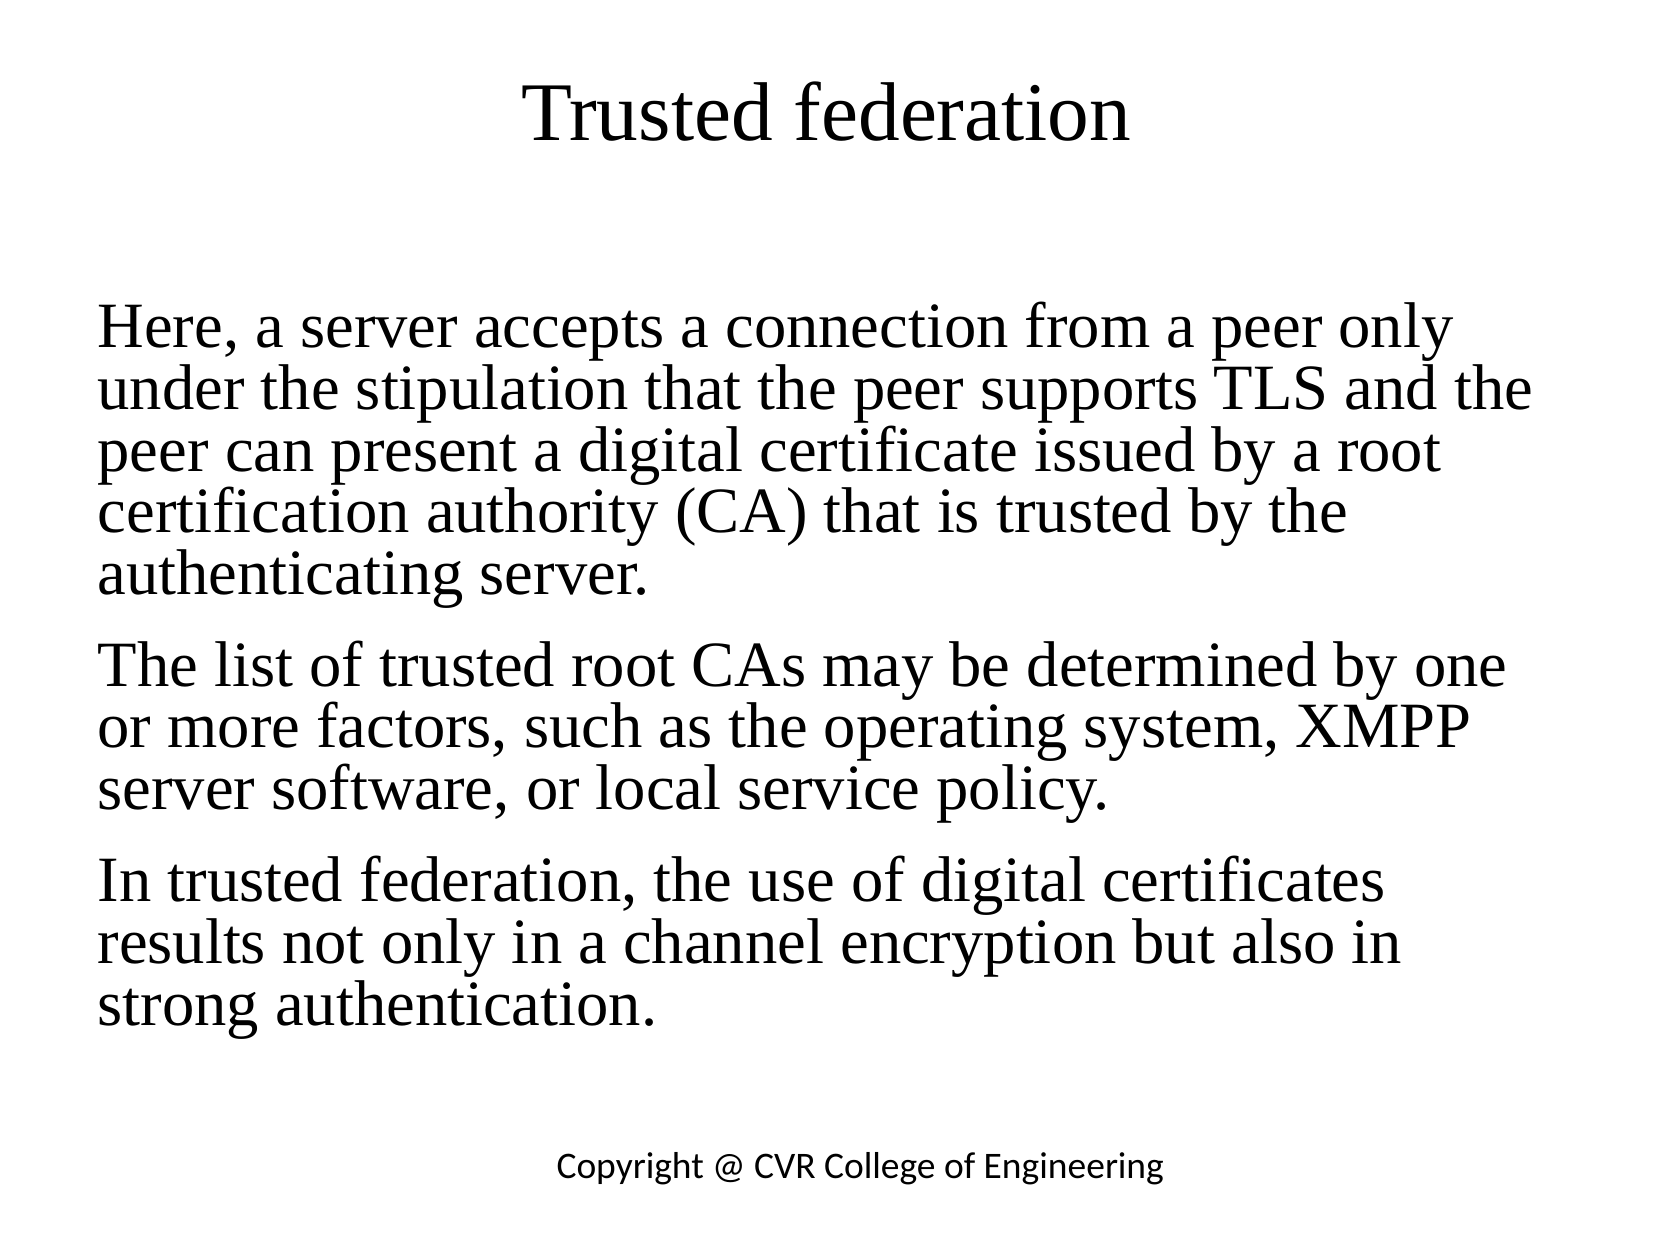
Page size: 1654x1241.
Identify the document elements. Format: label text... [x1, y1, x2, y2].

title Trusted federation [82, 49, 1571, 257]
list Here, a server accepts a connection from a peer only under the stipulation that the peer supports TLS and the peer can present a digital certificate issued by a root certification authority (CA) that is trusted by the authenticating server. The list of trusted root CAs may be determined by one or more factors, such as the operating system, XMPP server software, or local service policy. In trusted federation, the use of digital certificates results not only in a channel encryption but also in strong authentication. [82, 290, 1571, 1156]
